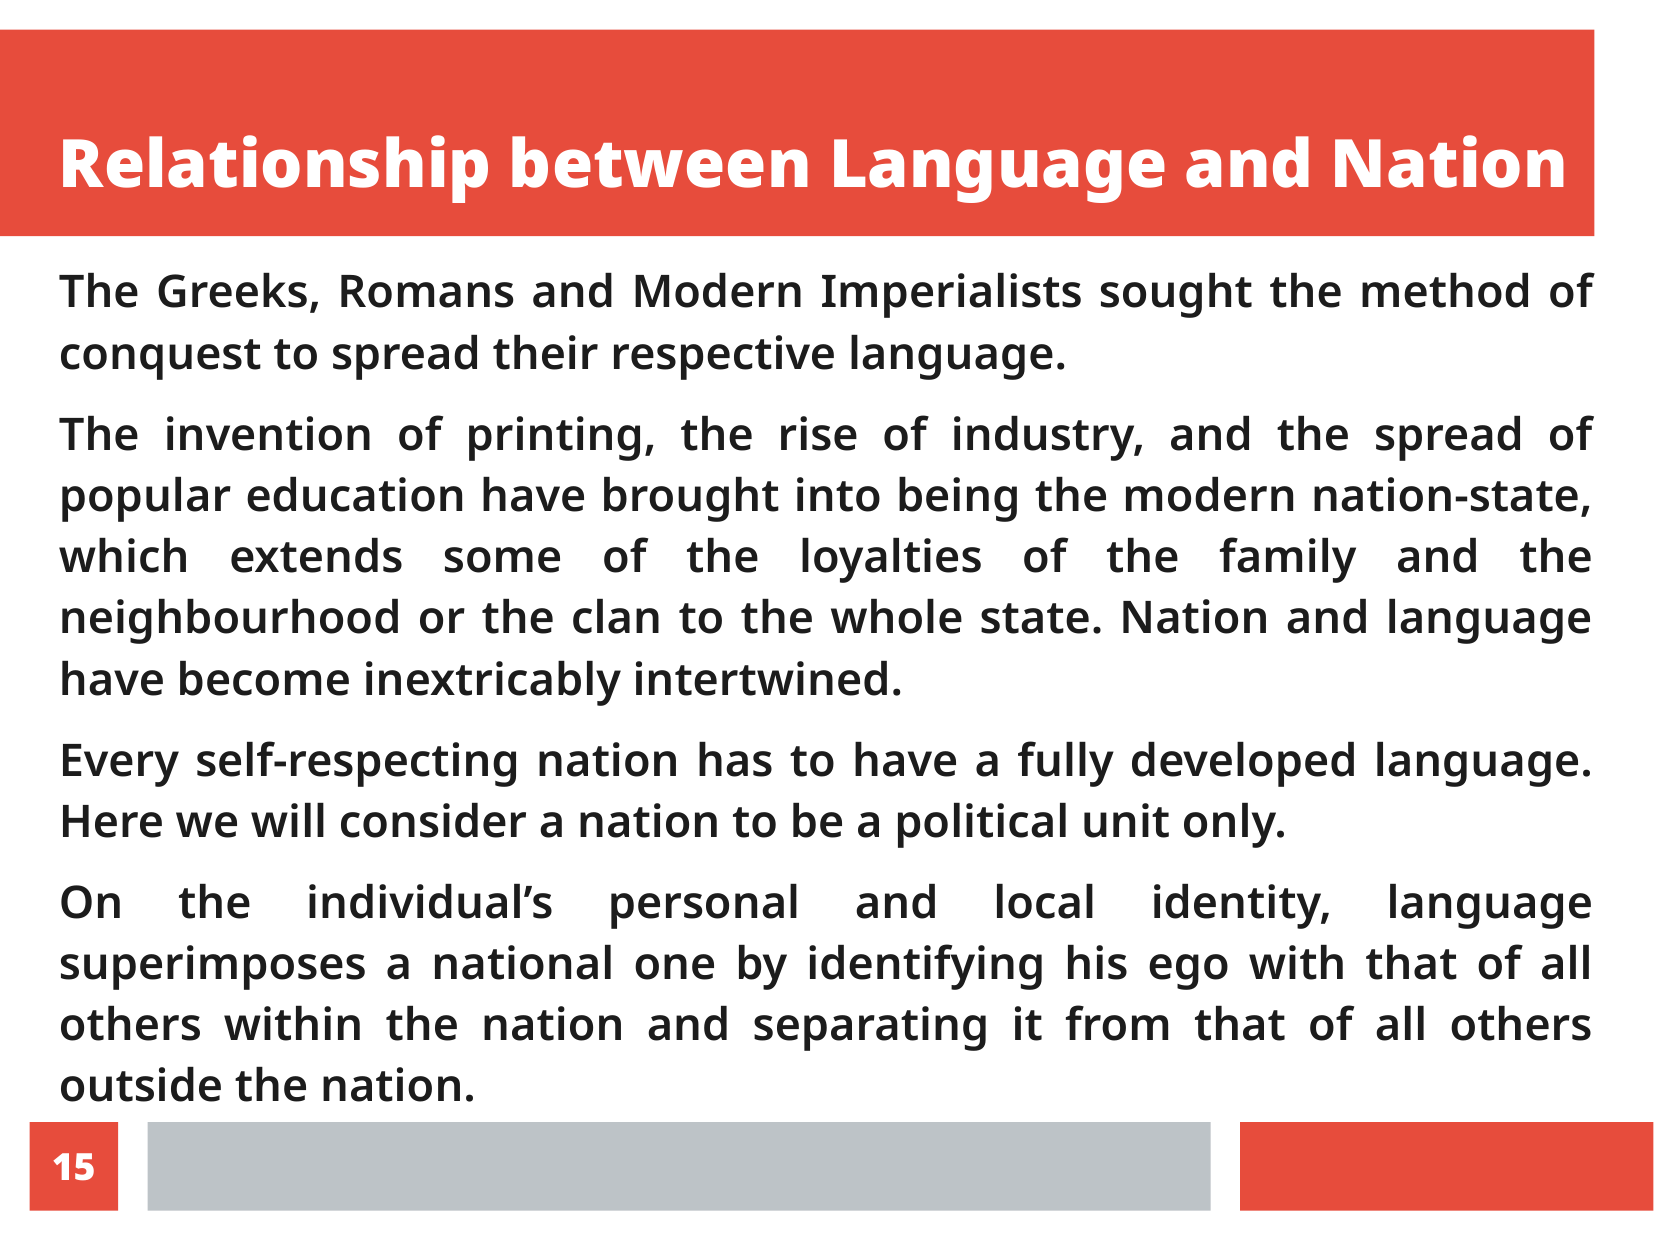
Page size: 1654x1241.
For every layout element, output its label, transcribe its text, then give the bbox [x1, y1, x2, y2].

list The Greeks, Romans and Modern Imperialists sought the method of conquest to spread their respective language. The invention of printing, the rise of industry, and the spread of popular education have brought into being the modern nation-state, which extends some of the loyalties of the family and the neighbourhood or the clan to the whole state. Nation and language have become inextricably intertwined. Every self-respecting nation has to have a fully developed language. Here we will consider a nation to be a political unit only. On the individual’s personal and local identity, language superimposes a national one by identifying his ego with that of all others within the nation and separating it from that of all others outside the nation. [59, 259, 1595, 1123]
title Relationship between Language and Nation [59, 59, 1595, 207]
